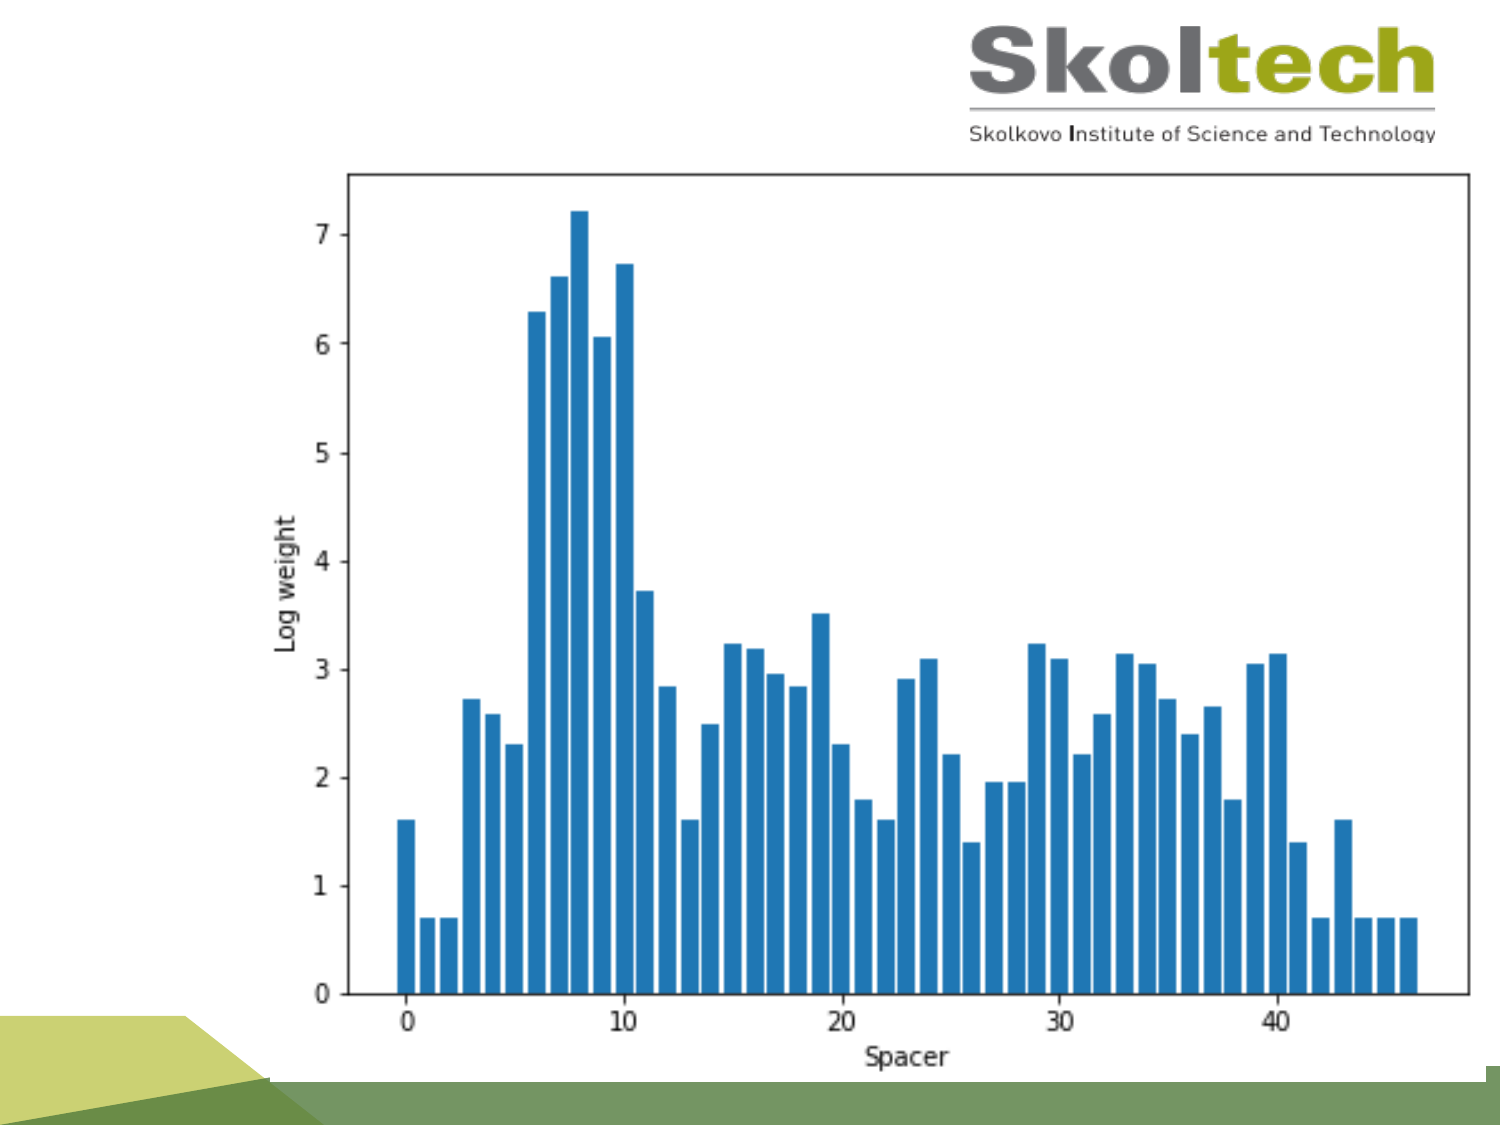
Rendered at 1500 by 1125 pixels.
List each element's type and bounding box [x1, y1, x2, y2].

picture [270, 149, 1486, 1082]
